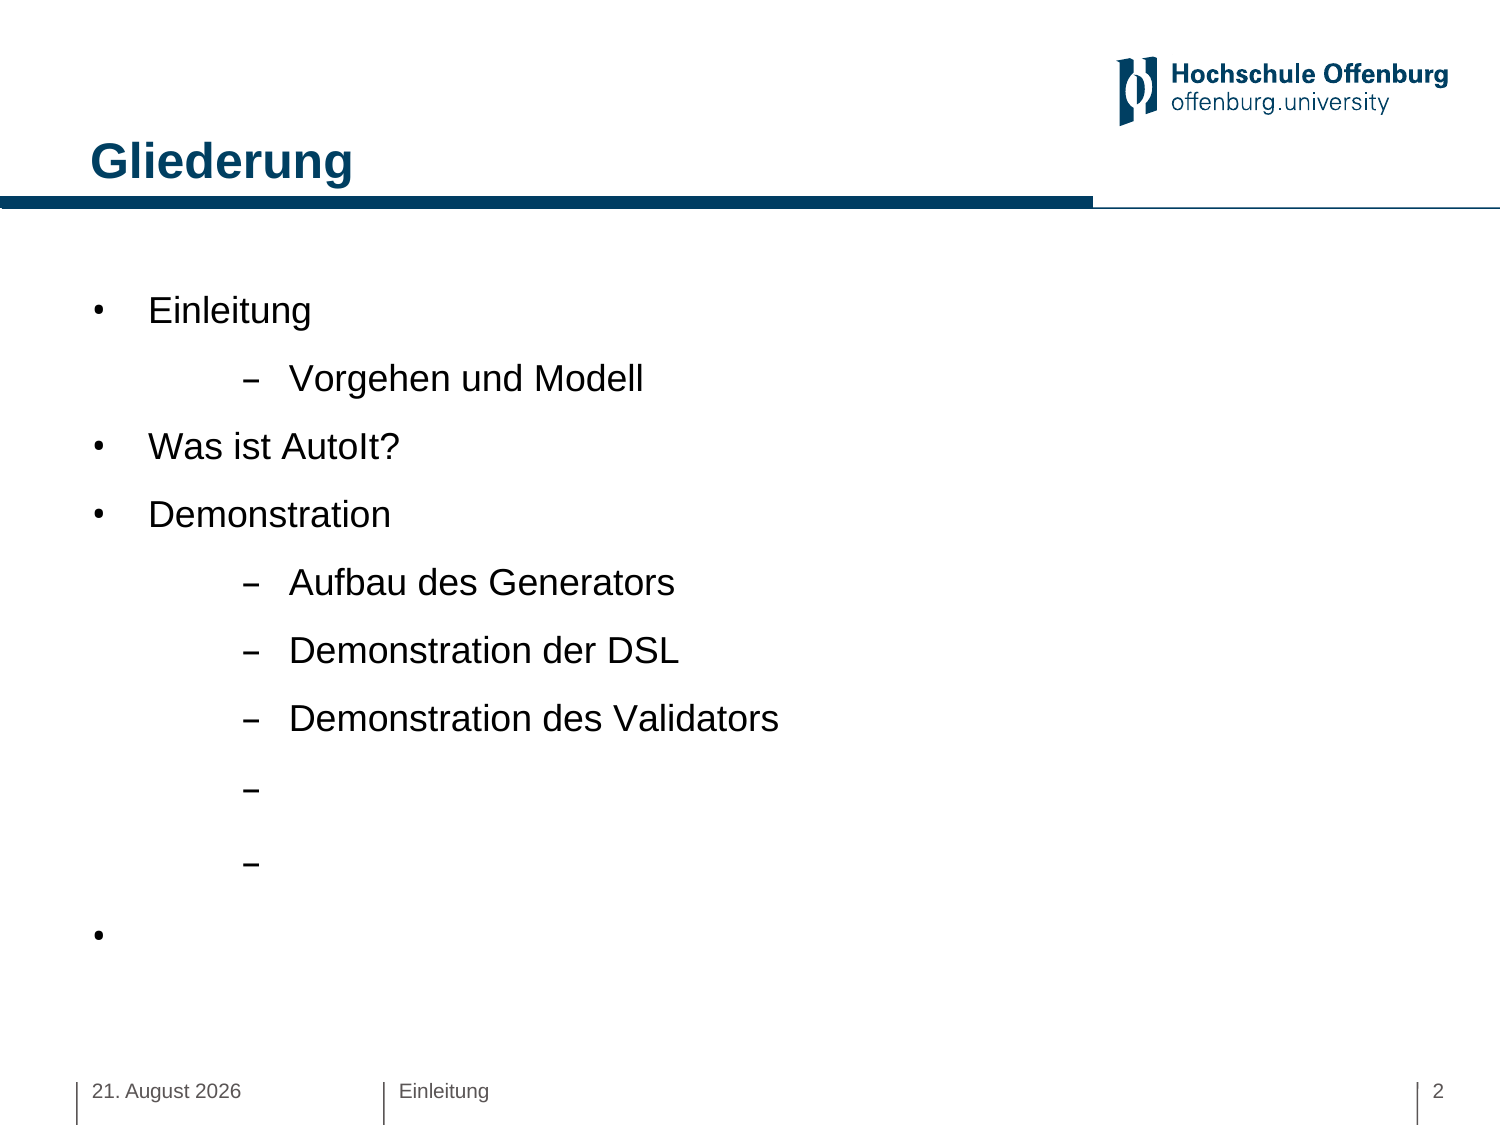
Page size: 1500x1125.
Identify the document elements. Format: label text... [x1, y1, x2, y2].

title Gliederung [75, 54, 1412, 197]
text_box 2 [1417, 1070, 1500, 1125]
list Einleitung Vorgehen und Modell Was ist AutoIt? Demonstration Aufbau des Generators Demonstration der DSL Demonstration des Validators [76, 279, 1414, 988]
text_box 20. Januar 2019 [76, 1070, 349, 1125]
text_box Einleitung [383, 1070, 963, 1125]
